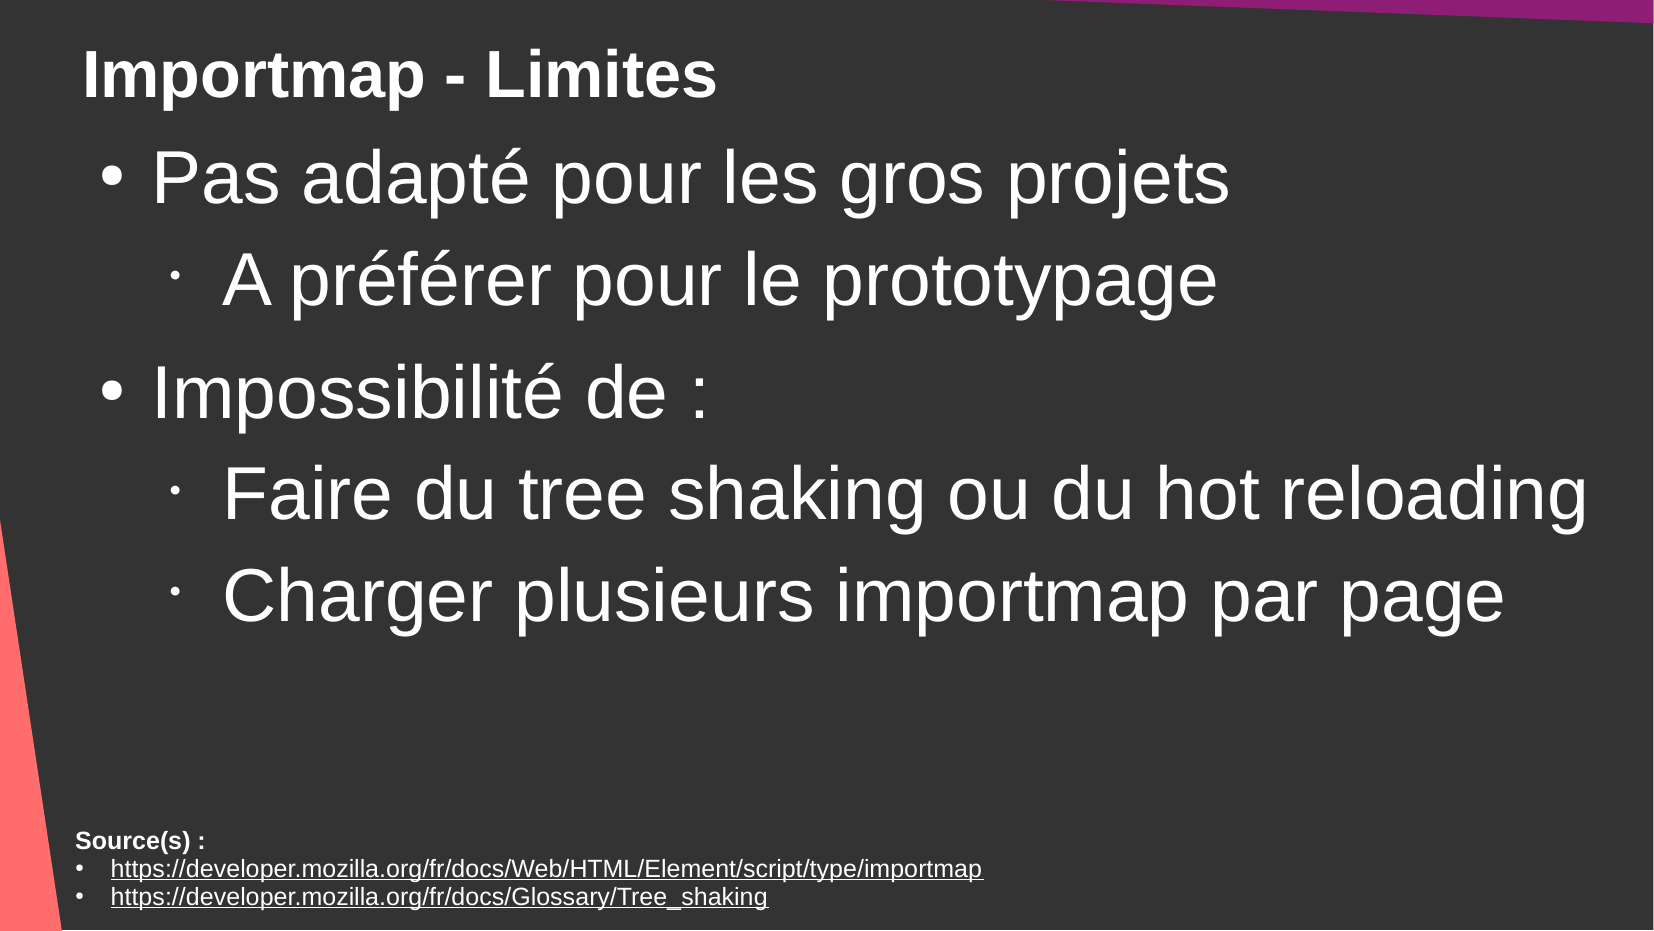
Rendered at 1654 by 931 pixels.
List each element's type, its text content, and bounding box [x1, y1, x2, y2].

list Pas adapté pour les gros projets A préférer pour le prototypage Impossibilité de : Faire du tree shaking ou du hot reloading Charger plusieurs importmap par page [80, 135, 1607, 709]
text_box Source(s) : https://developer.mozilla.org/fr/docs/Web/HTML/Element/script/type/importmap https://developer.mozilla.org/fr/docs/Glossary/Tree_shaking [60, 809, 1546, 919]
title Importmap - Limites [82, 37, 792, 115]
text_box [0, 519, 62, 931]
text_box [1042, 0, 1654, 24]
